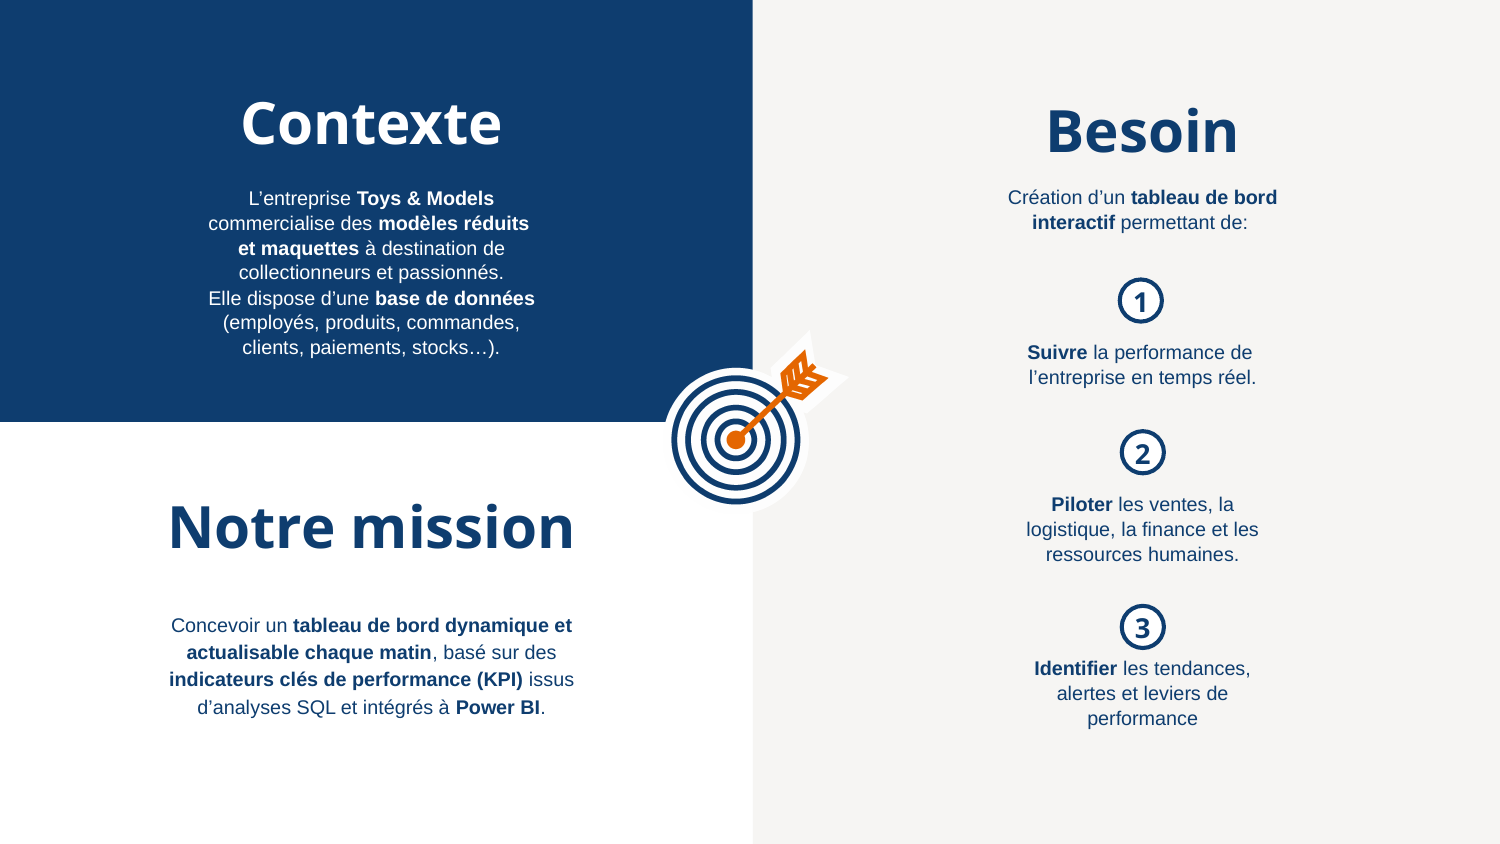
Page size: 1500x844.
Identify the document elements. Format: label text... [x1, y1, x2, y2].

list Suivre la performance de l’entreprise en temps réel. [945, 323, 1340, 394]
title Besoin [957, 78, 1329, 168]
title Contexte [136, 67, 607, 219]
list Identifier les tendances, alertes et leviers de performance [1017, 639, 1269, 748]
list Création d’un tableau de bord interactif permettant de: [957, 168, 1329, 239]
picture [663, 330, 849, 514]
list L’entreprise Toys & Models commercialise des modèles réduits et maquettes à destination de collectionneurs et passionnés. Elle dispose d’une base de données (employés, produits, commandes, clients, paiements, stocks…). [177, 169, 567, 364]
list Concevoir un tableau de bord dynamique et actualisable chaque matin, basé sur des indicateurs clés de performance (KPI) issus d’analyses SQL et intégrés à Power BI. [152, 628, 591, 844]
list Piloter les ventes, la logistique, la finance et les ressources humaines. [996, 475, 1290, 583]
title 1 [1113, 274, 1168, 323]
title 3 [1115, 601, 1170, 639]
title Notre mission [61, 475, 682, 628]
title 2 [1115, 427, 1170, 475]
text_box [0, 0, 1500, 844]
